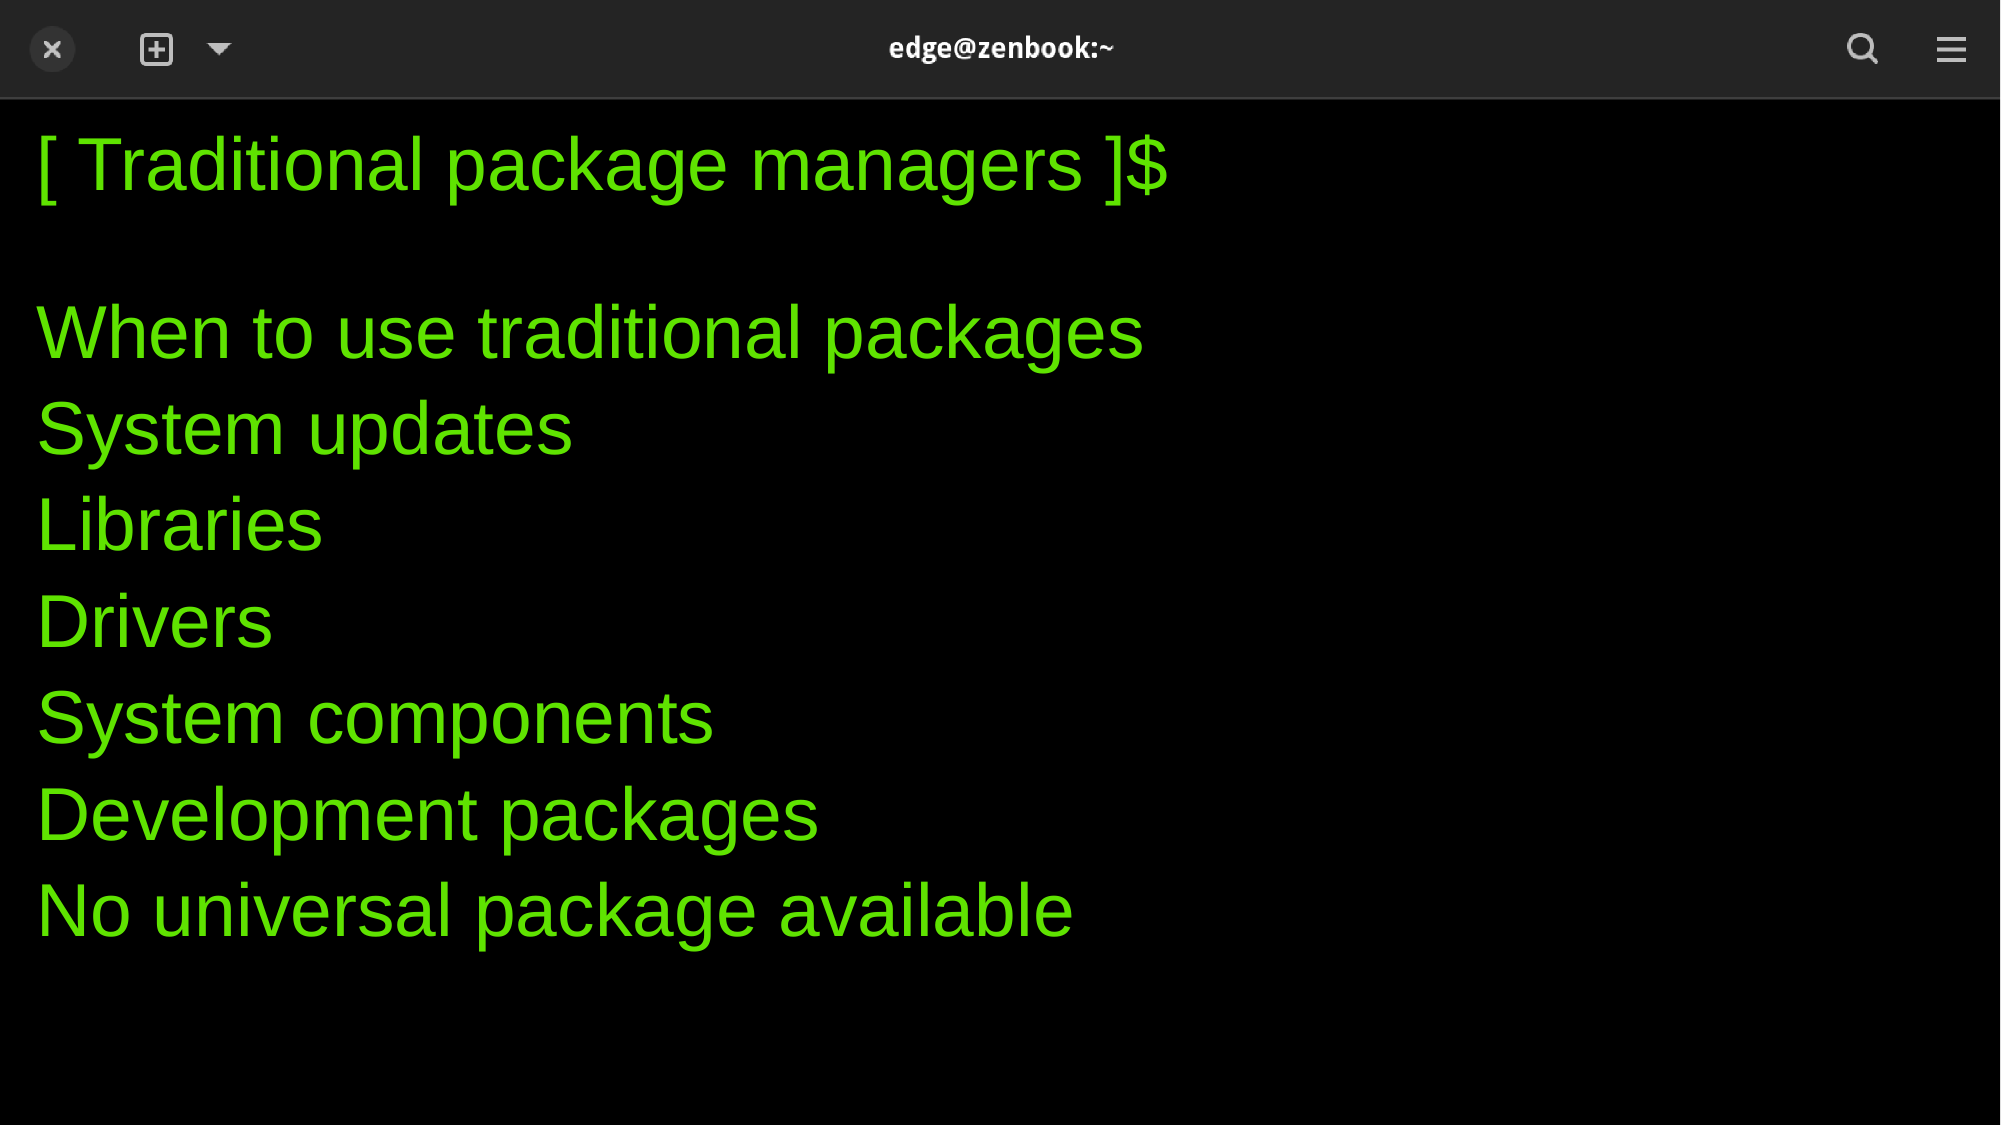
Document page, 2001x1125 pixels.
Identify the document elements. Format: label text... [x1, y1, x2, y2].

subtitle [ Traditional package managers ]$ When to use traditional packages System updates Libraries Drivers System components Development packages No universal package available [21, 122, 1980, 1108]
picture [0, 0, 2001, 1125]
